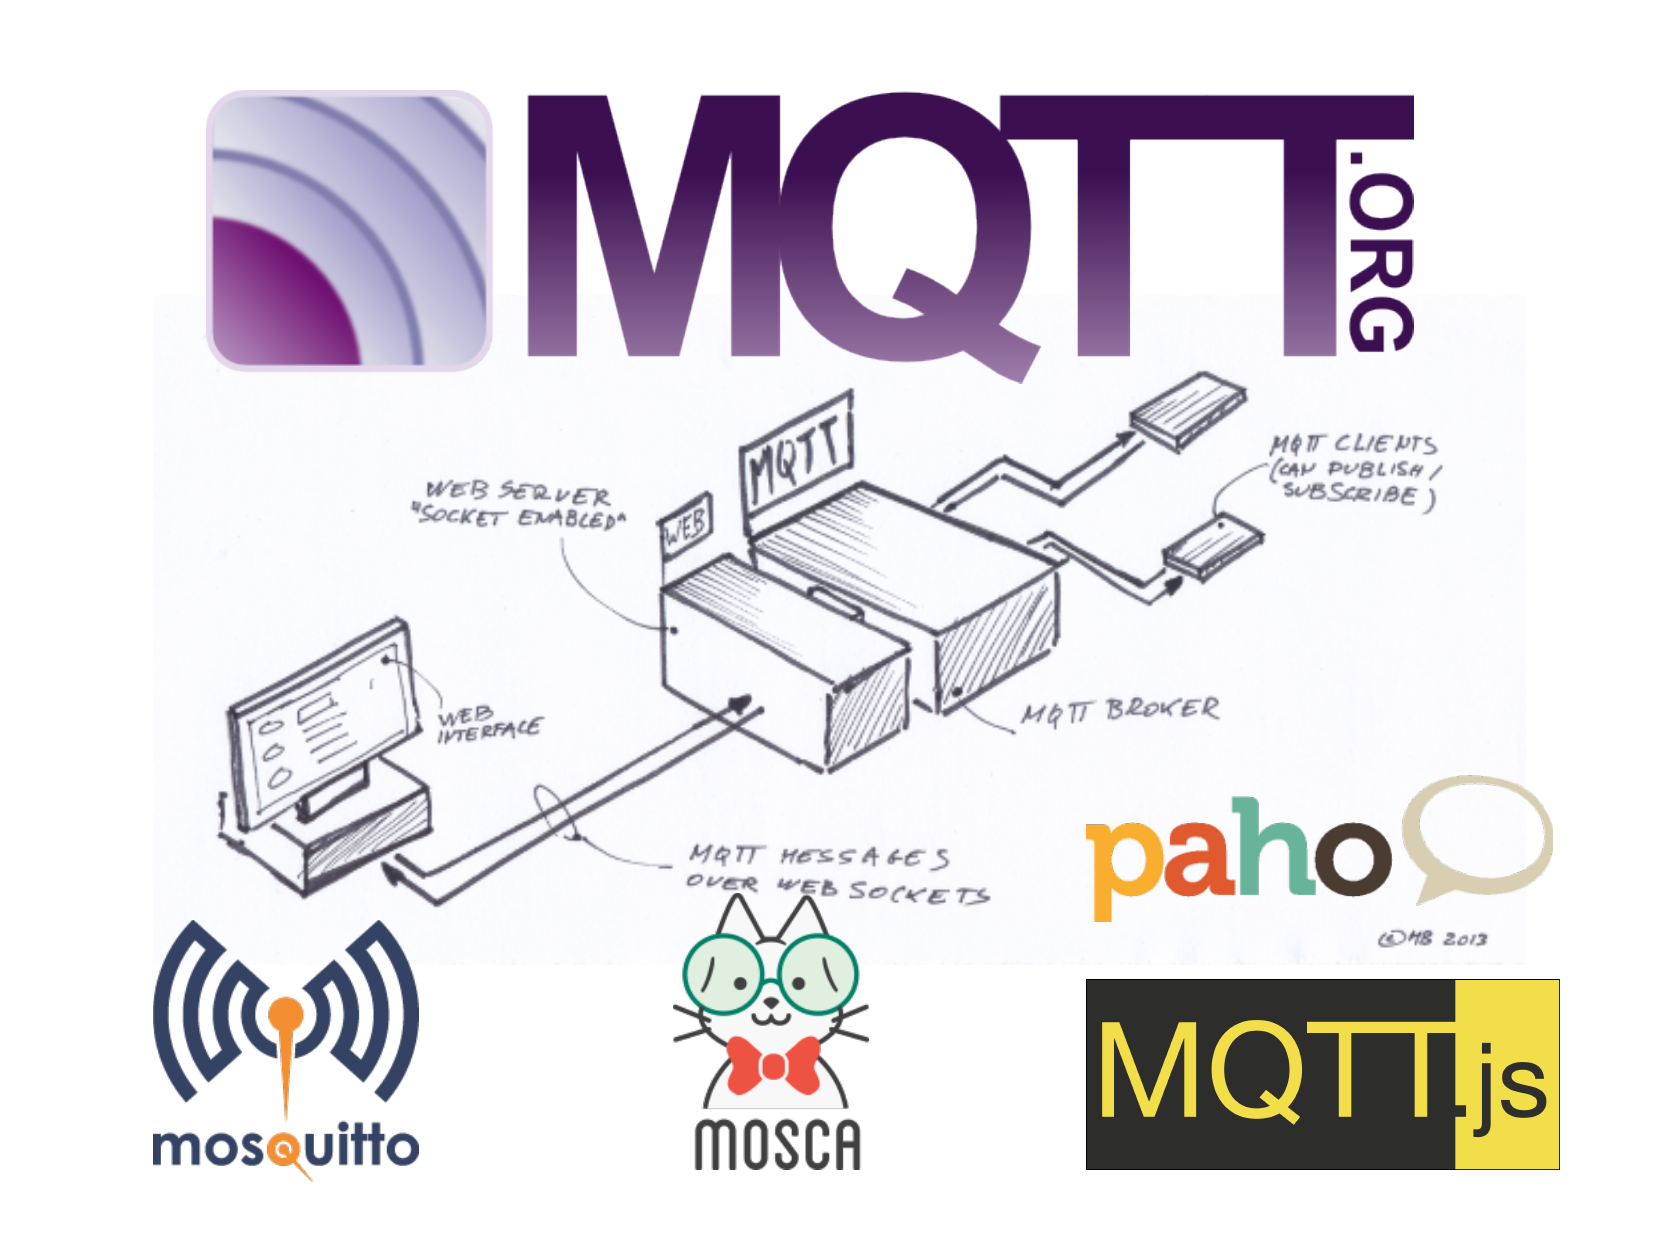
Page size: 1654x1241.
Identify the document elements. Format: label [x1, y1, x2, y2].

picture [153, 90, 1553, 1182]
picture [1086, 979, 1560, 1170]
